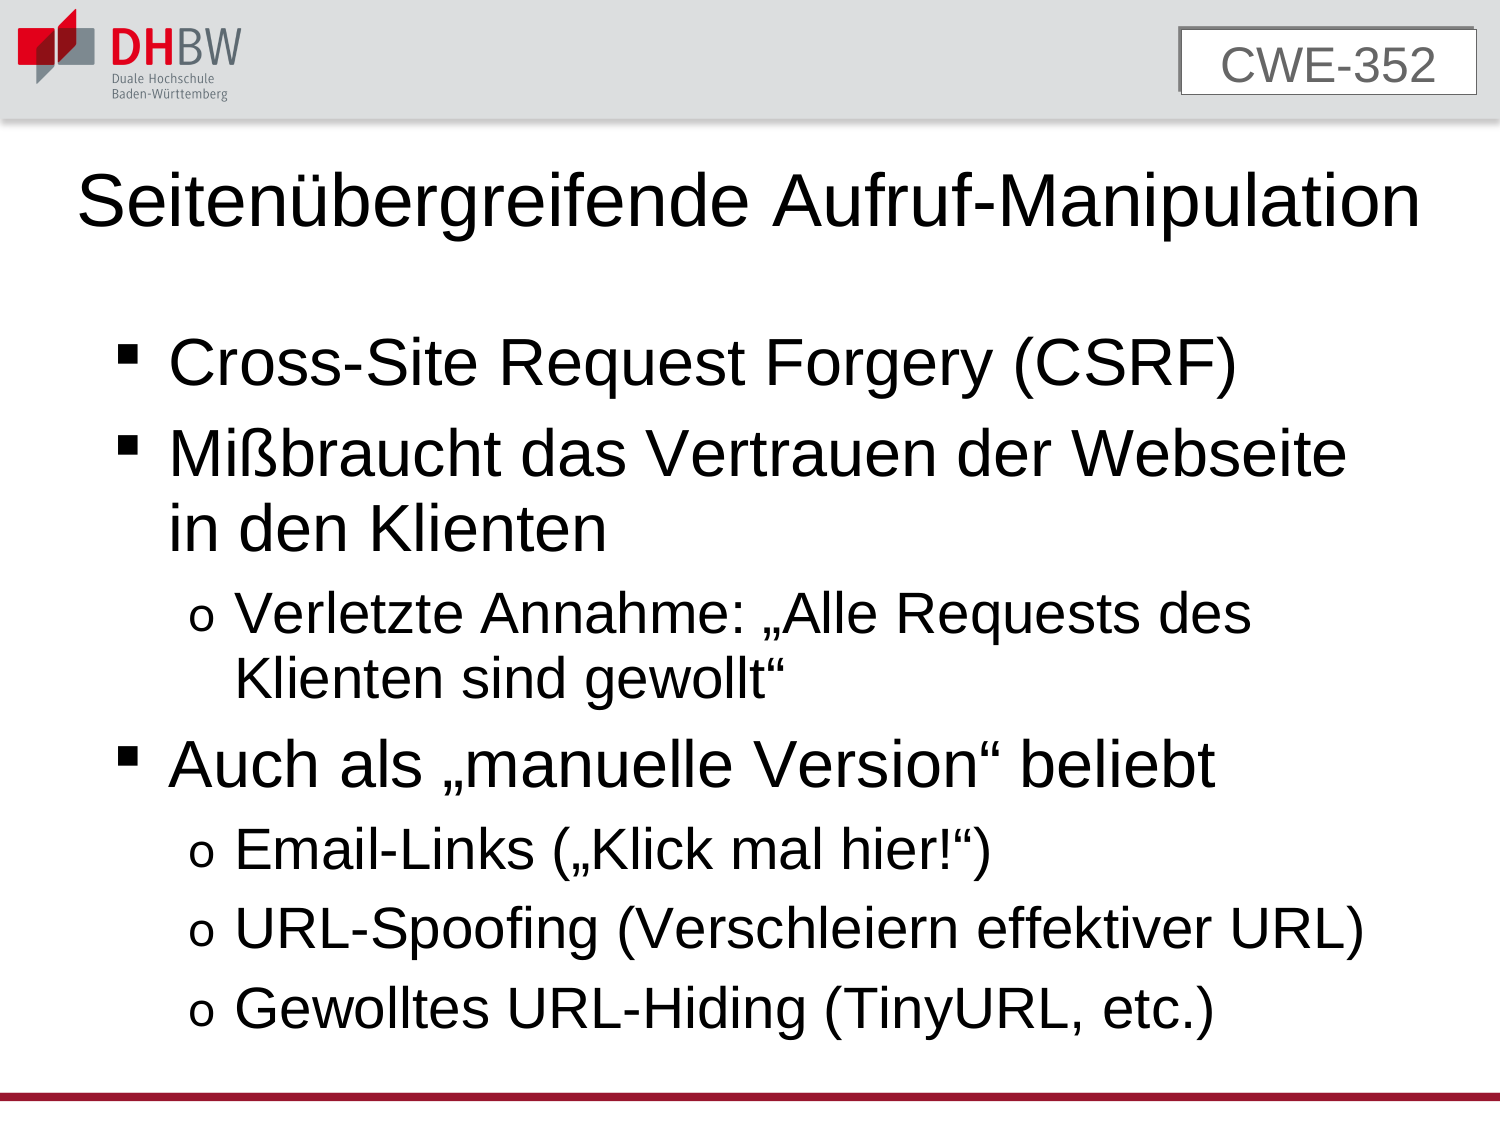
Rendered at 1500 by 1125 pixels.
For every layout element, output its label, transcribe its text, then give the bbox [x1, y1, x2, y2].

picture [0, 0, 1500, 134]
text_box CWE-352 [1181, 29, 1477, 95]
list Cross-Site Request Forgery (CSRF) Mißbraucht das Vertrauen der Webseite in den Klienten Verletzte Annahme: „Alle Requests des Klienten sind gewollt“ Auch als „manuelle Version“ beliebt Email-Links („Klick mal hier!“) URL-Spoofing (Verschleiern effektiver URL) Gewolltes URL-Hiding (TinyURL, etc.) [112, 324, 1388, 1041]
picture [0, 266, 1500, 1121]
title Seitenübergreifende Aufruf-Manipulation [0, 134, 1500, 266]
